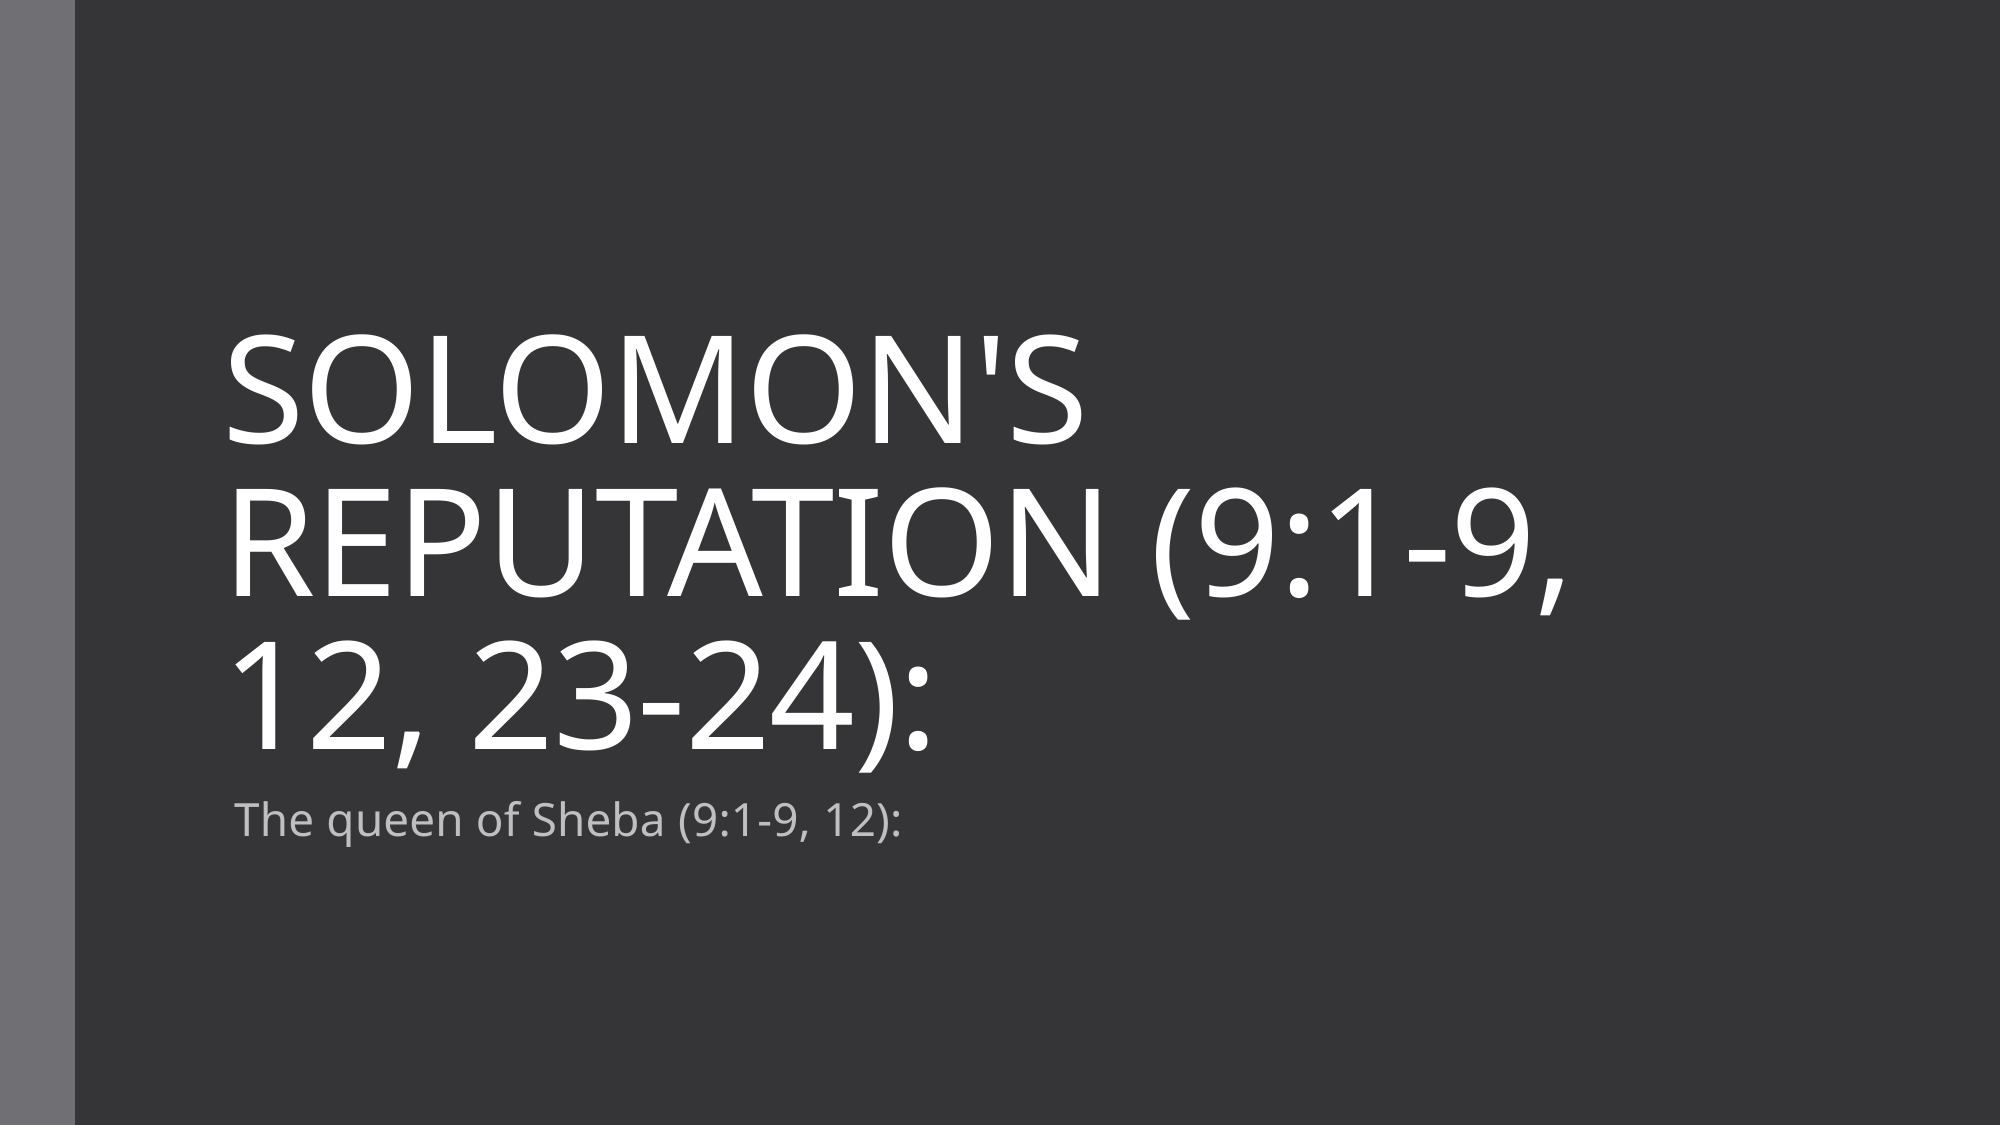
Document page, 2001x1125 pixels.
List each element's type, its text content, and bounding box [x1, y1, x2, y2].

title SOLOMON'S REPUTATION (9:1-9, 12, 23-24): [206, 124, 1752, 787]
subtitle The queen of Sheba (9:1-9, 12): [206, 787, 1752, 1066]
